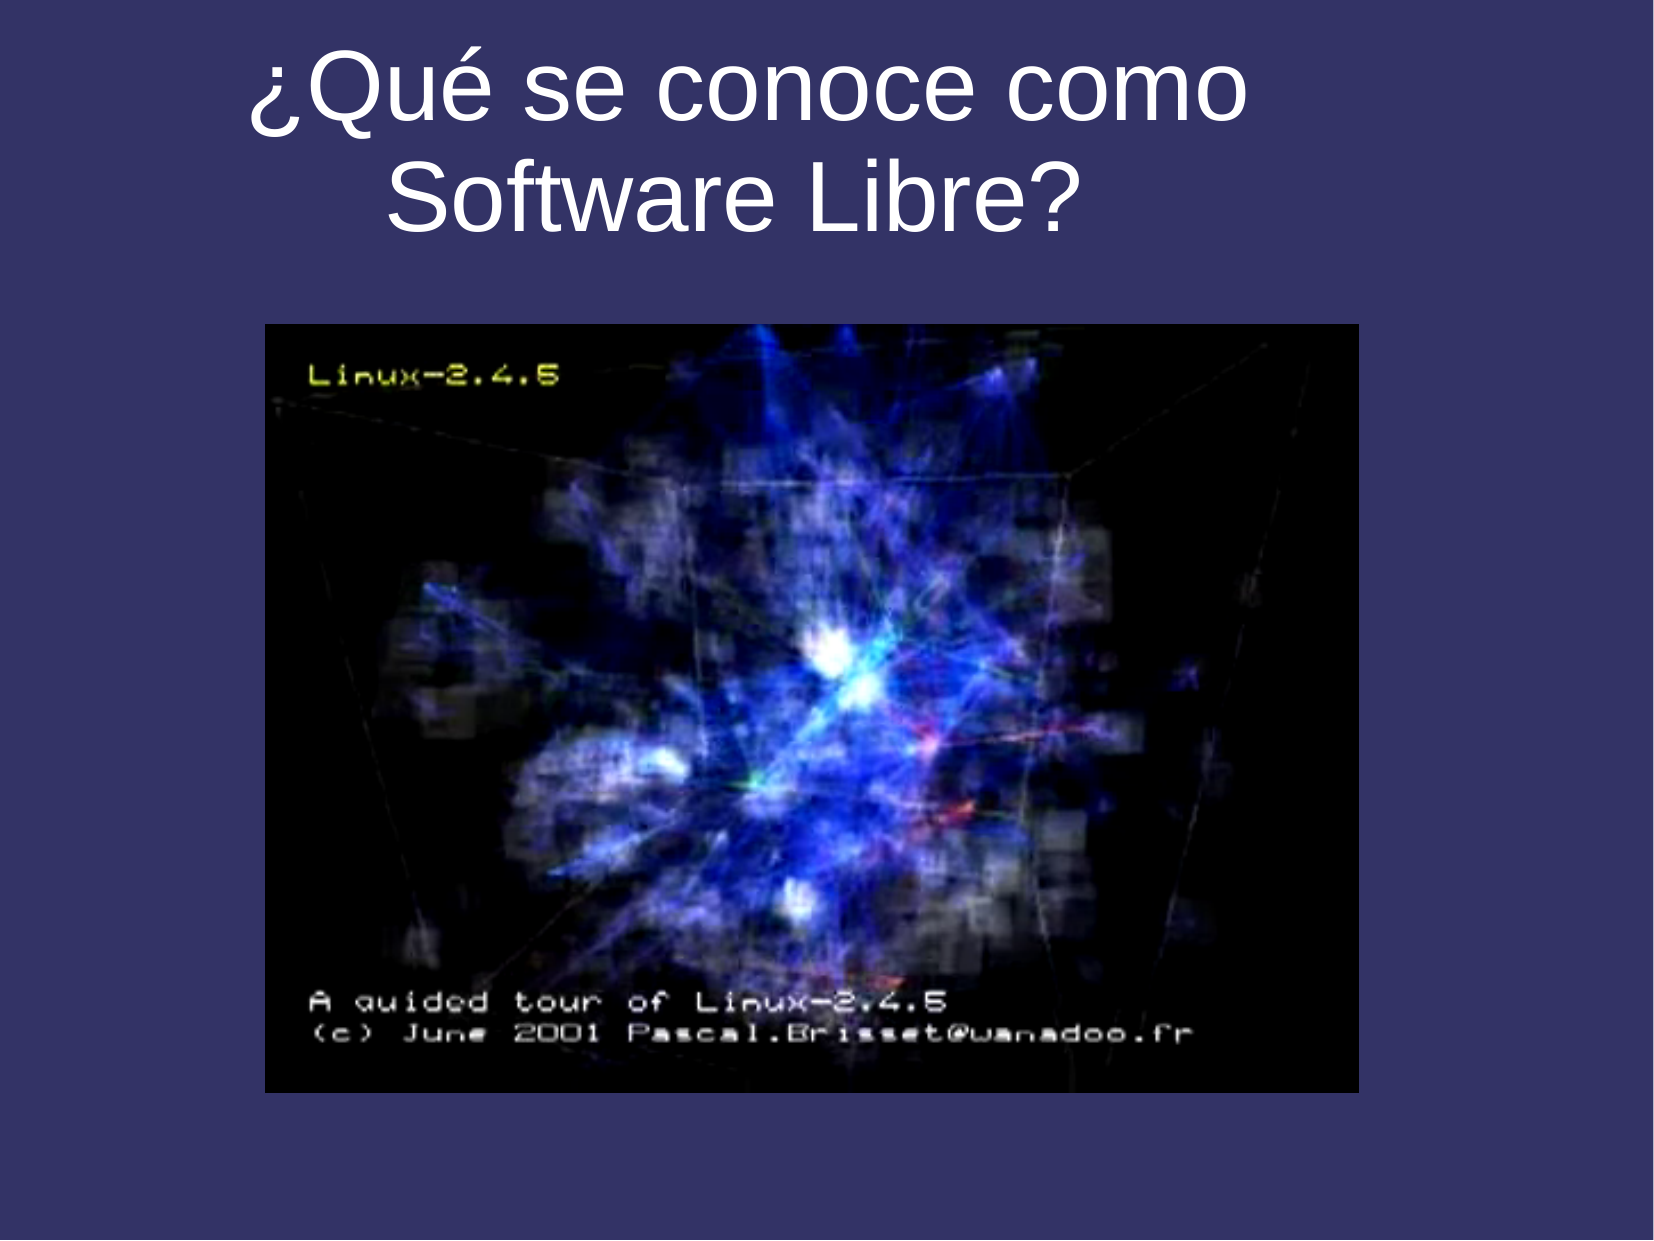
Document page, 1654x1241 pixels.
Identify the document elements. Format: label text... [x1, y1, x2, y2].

picture [265, 324, 1359, 1093]
text_box ¿Qué se conoce como Software Libre? [245, 29, 1322, 379]
